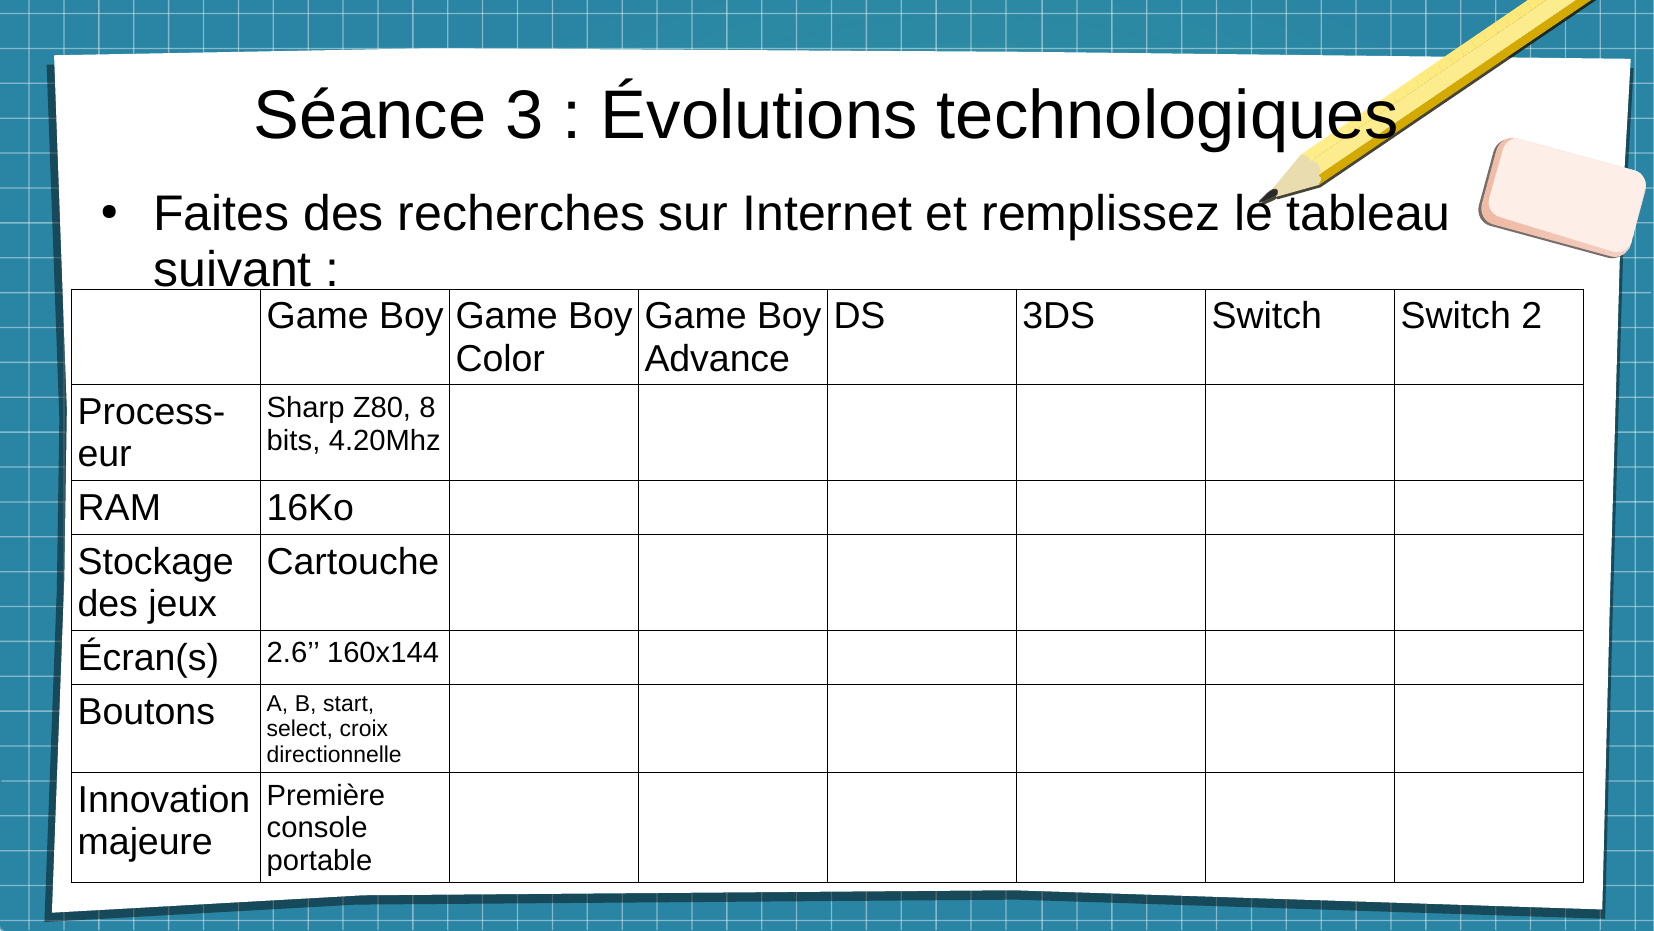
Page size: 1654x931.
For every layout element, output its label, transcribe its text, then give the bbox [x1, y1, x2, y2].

table_cell [1395, 535, 1583, 630]
table_cell [828, 773, 1016, 882]
table_cell [1017, 631, 1205, 684]
table_cell 16Ko [261, 481, 449, 534]
list Faites des recherches sur Internet et remplissez le tableau suivant : [82, 185, 1571, 289]
table_cell [639, 481, 827, 534]
table_cell [639, 385, 827, 480]
table_cell Process-eur [72, 385, 260, 480]
table_cell [450, 685, 638, 772]
table_cell [1395, 385, 1583, 480]
table_cell [1206, 773, 1394, 882]
table_cell [1395, 631, 1583, 684]
table_cell [1017, 773, 1205, 882]
table_cell [1206, 631, 1394, 684]
table_header Switch [1206, 290, 1394, 384]
table_header Switch 2 [1395, 290, 1583, 384]
table_cell [1206, 535, 1394, 630]
table_cell [1206, 385, 1394, 480]
table_cell [1017, 481, 1205, 534]
table_cell [1395, 773, 1583, 882]
table_cell [450, 773, 638, 882]
table_header Game Boy [261, 290, 449, 384]
table_cell [1017, 385, 1205, 480]
table_cell [639, 631, 827, 684]
table_cell A, B, start, select, croix directionnelle [261, 685, 449, 772]
table_cell Écran(s) [72, 631, 260, 684]
table_cell [828, 385, 1016, 480]
table_header DS [828, 290, 1016, 384]
table_cell [828, 631, 1016, 684]
table_cell [450, 535, 638, 630]
table_cell [828, 481, 1016, 534]
table_cell [450, 481, 638, 534]
table_cell RAM [72, 481, 260, 534]
table_cell Cartouche [261, 535, 449, 630]
table_cell [1017, 535, 1205, 630]
table_cell Innovation majeure [72, 773, 260, 882]
table_header Game Boy Advance [639, 290, 827, 384]
table_header Game Boy Color [450, 290, 638, 384]
table_cell Stockage des jeux [72, 535, 260, 630]
table_cell [639, 685, 827, 772]
title Séance 3 : Évolutions technologiques [82, 37, 1571, 185]
table_cell [828, 535, 1016, 630]
table_cell [828, 685, 1016, 772]
table_cell [1395, 685, 1583, 772]
table_cell [1017, 685, 1205, 772]
table_cell [639, 535, 827, 630]
table_header [72, 290, 260, 384]
table_cell Sharp Z80, 8 bits, 4.20Mhz [261, 385, 449, 480]
table_cell [450, 631, 638, 684]
table_cell [639, 773, 827, 882]
table_cell [1206, 481, 1394, 534]
table_cell 2.6’’ 160x144 [261, 631, 449, 684]
table_cell [450, 385, 638, 480]
table_cell [1395, 481, 1583, 534]
table_cell Boutons [72, 685, 260, 772]
table_cell Première console portable [261, 773, 449, 882]
table_header 3DS [1017, 290, 1205, 384]
table_cell [1206, 685, 1394, 772]
